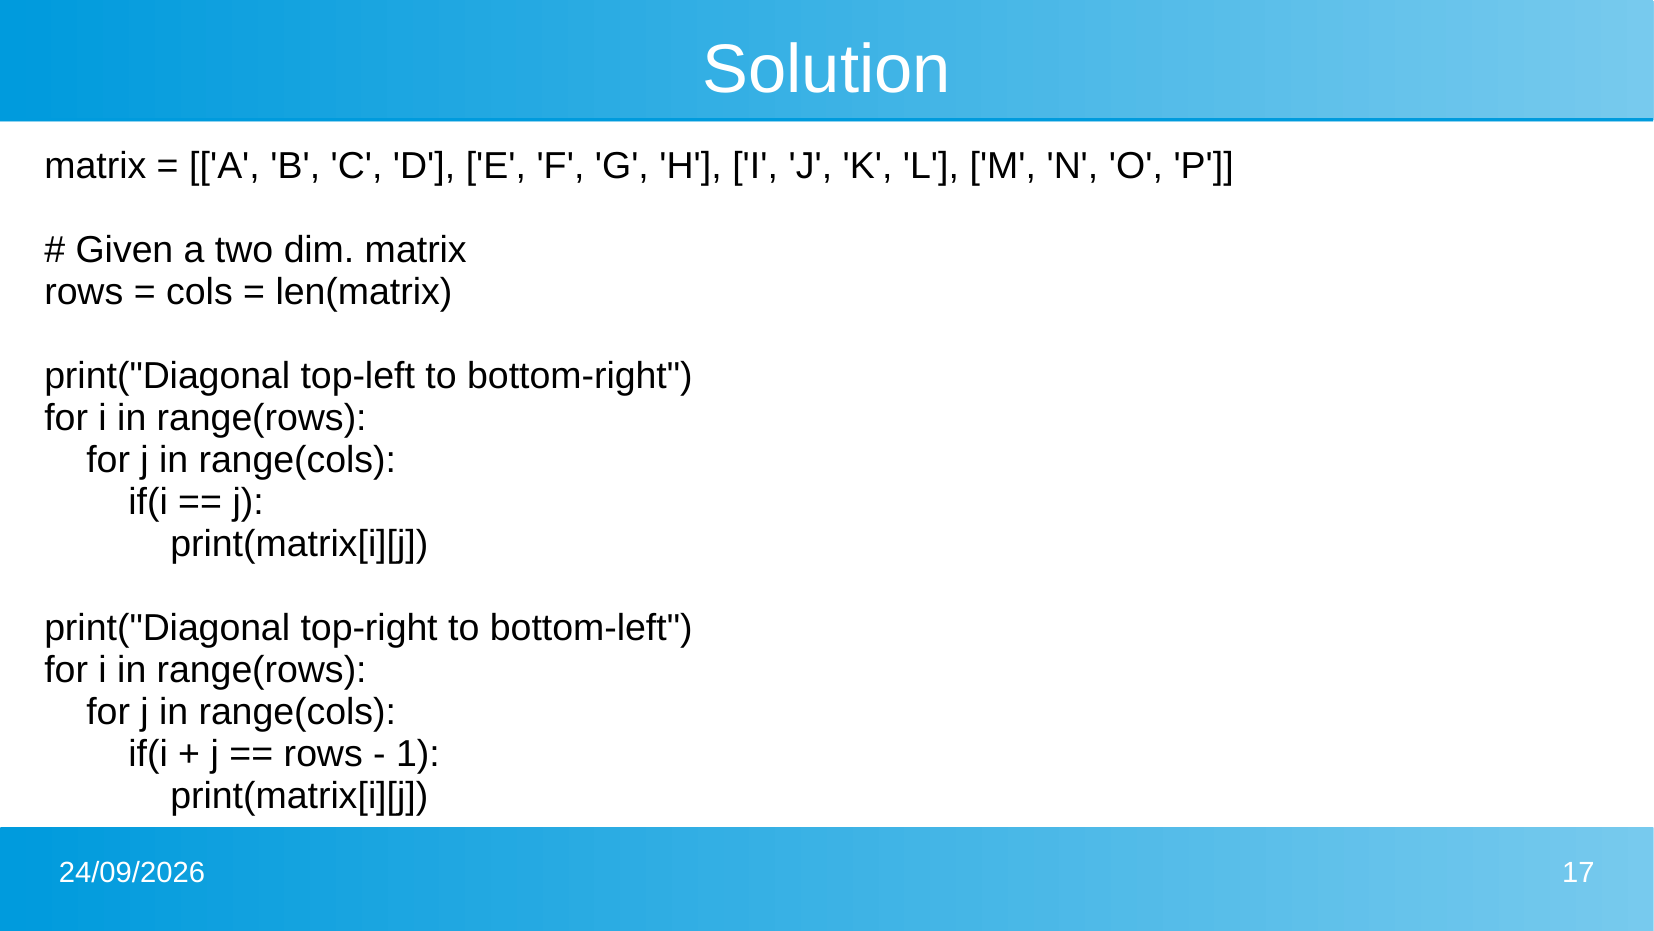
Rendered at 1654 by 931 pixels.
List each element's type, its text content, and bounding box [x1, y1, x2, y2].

title Solution [59, 29, 1595, 108]
text_box matrix = [['A', 'B', 'C', 'D'], ['E', 'F', 'G', 'H'], ['I', 'J', 'K', 'L'], ['M', 'N', 'O', 'P']] # Given a two dim. matrix rows = cols = len(matrix) print("Diagonal top-left to bottom-right") for i in range(rows): for j in range(cols): if(i == j): print(matrix[i][j]) print("Diagonal top-right to bottom-left") for i in range(rows): for j in range(cols): if(i + j == rows - 1): print(matrix[i][j]) [29, 136, 1595, 931]
